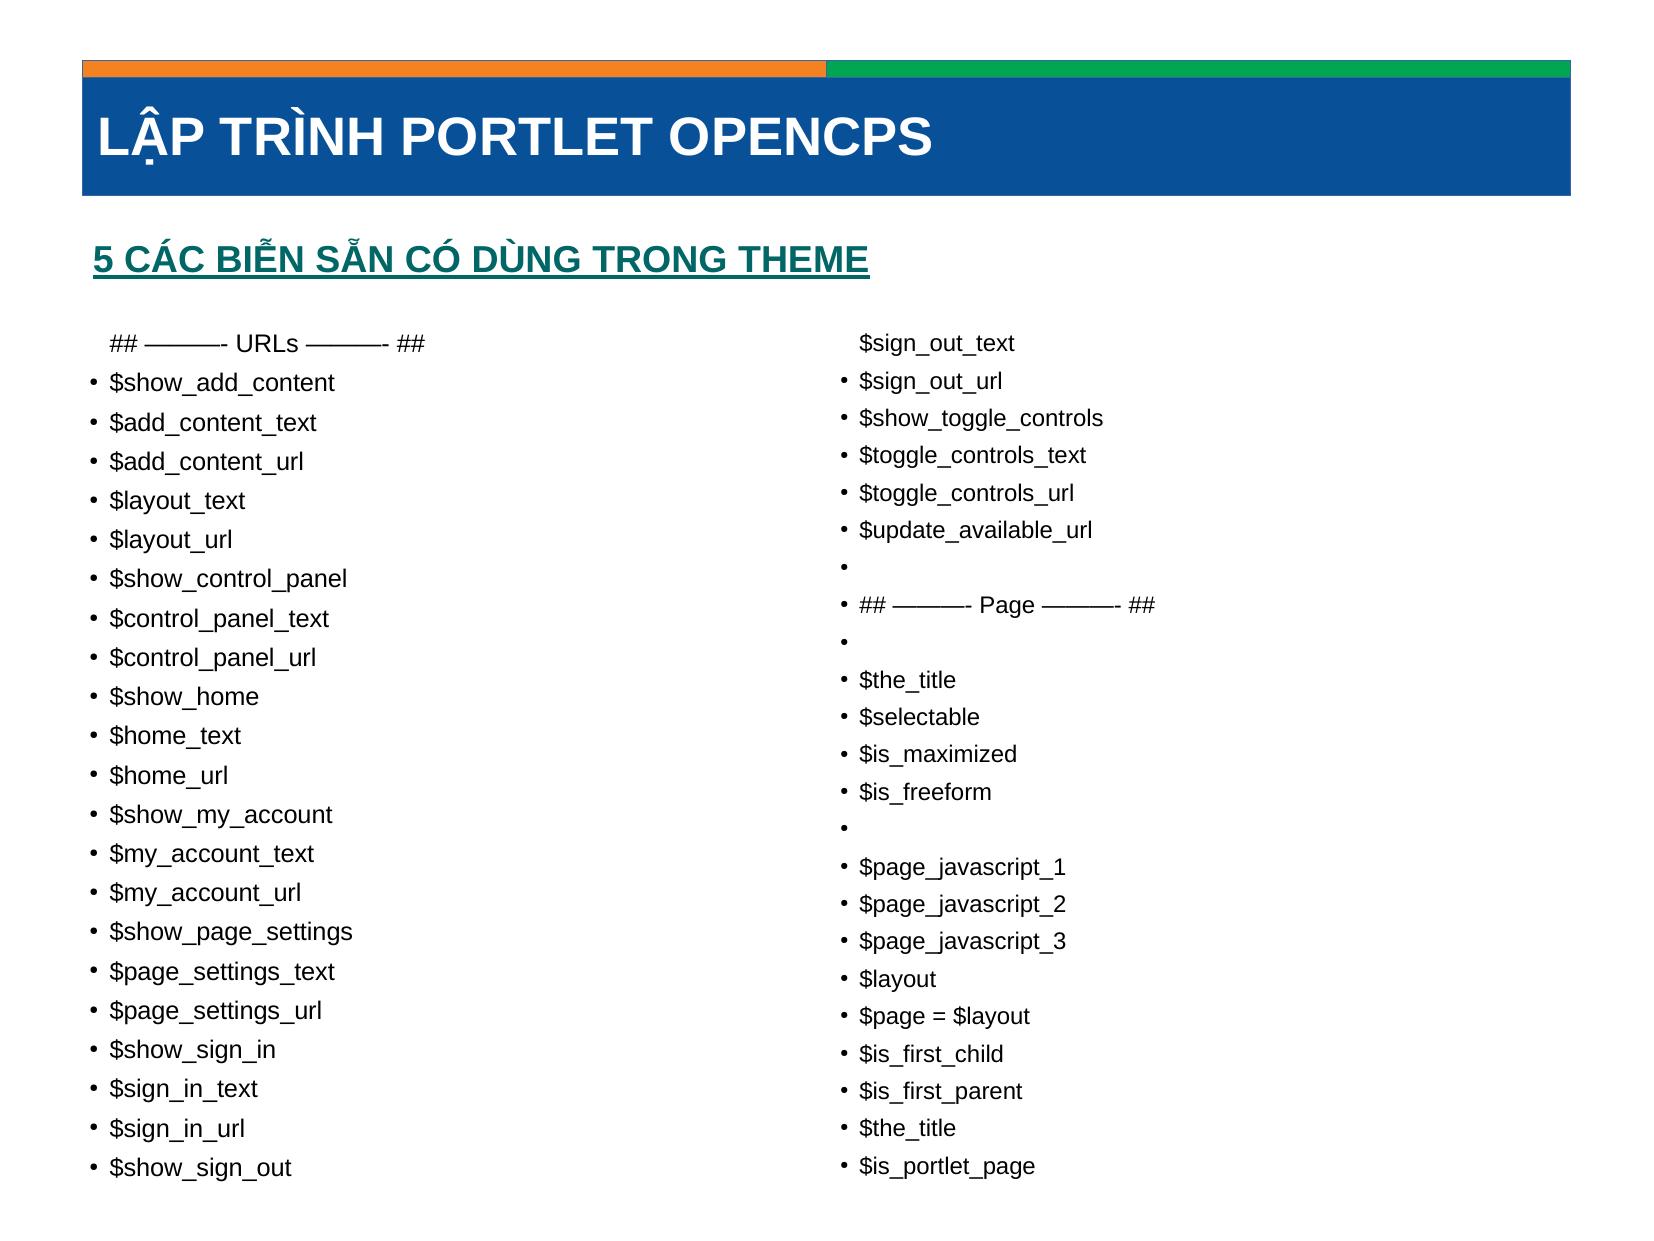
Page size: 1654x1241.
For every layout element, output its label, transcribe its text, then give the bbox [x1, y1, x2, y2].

text_box [82, 60, 1571, 78]
list ## ———- URLs ———- ## $show_add_content $add_content_text $add_content_url $layout_text $layout_url $show_control_panel $control_panel_text $control_panel_url $show_home $home_text $home_url $show_my_account $my_account_text $my_account_url $show_page_settings $page_settings_text $page_settings_url $show_sign_in $sign_in_text $sign_in_url $show_sign_out [82, 330, 809, 1186]
list $sign_out_text $sign_out_url $show_toggle_controls $toggle_controls_text $toggle_controls_url $update_available_url ## ———- Page ———- ## $the_title $selectable $is_maximized $is_freeform $page_javascript_1 $page_javascript_2 $page_javascript_3 $layout $page = $layout $is_first_child $is_first_parent $the_title $is_portlet_page [833, 330, 1561, 1186]
text_box 5 CÁC BIỄN SẴN CÓ DÙNG TRONG THEME [78, 230, 1576, 297]
text_box LẬP TRÌNH PORTLET OPENCPS [82, 78, 1571, 196]
